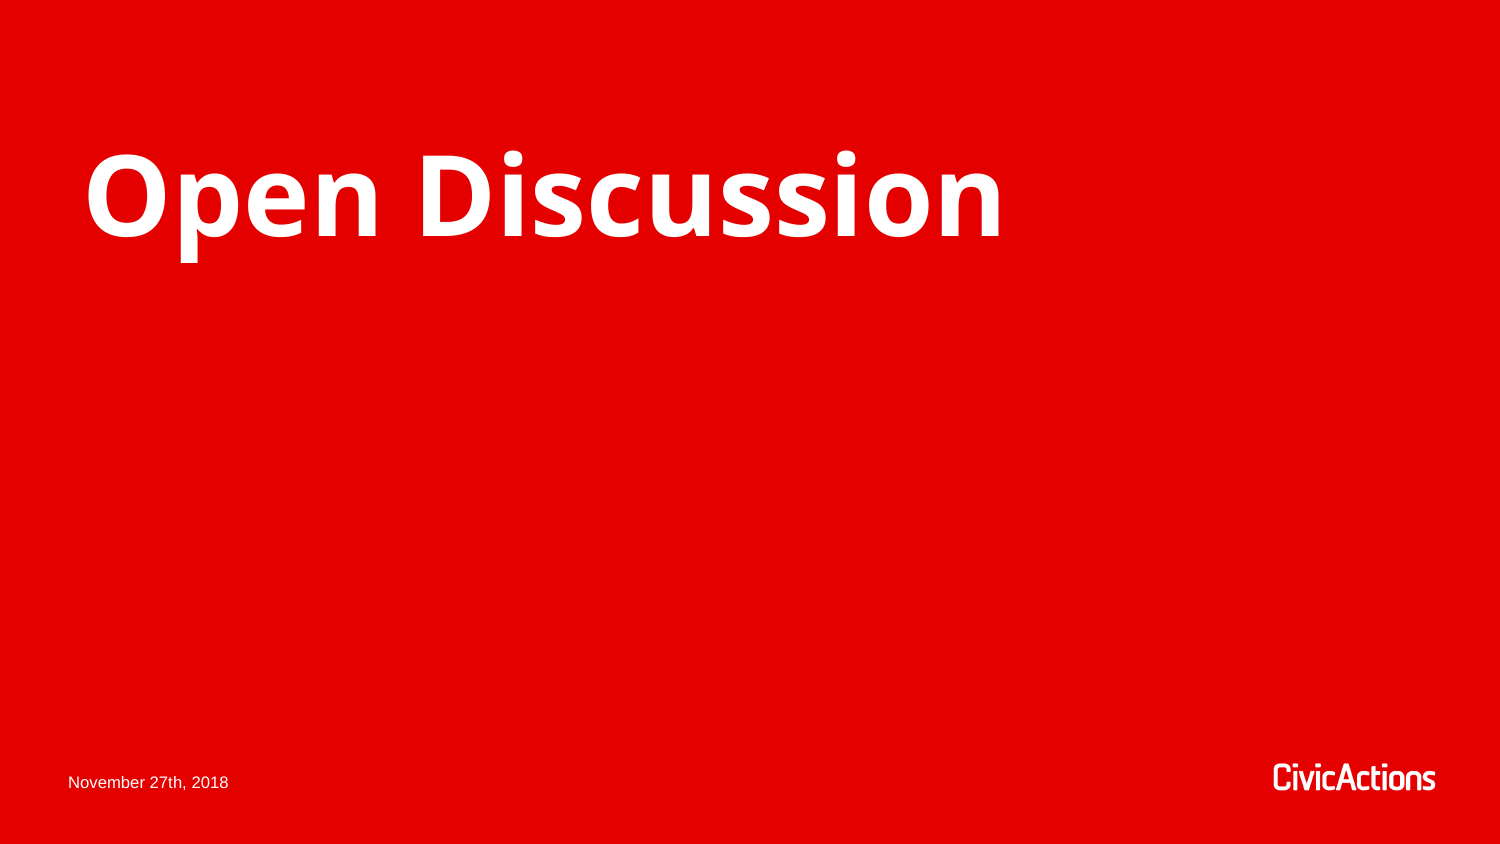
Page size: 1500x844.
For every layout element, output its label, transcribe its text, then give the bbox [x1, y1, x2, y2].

title Open Discussion [73, 114, 1354, 470]
picture [1271, 758, 1438, 795]
